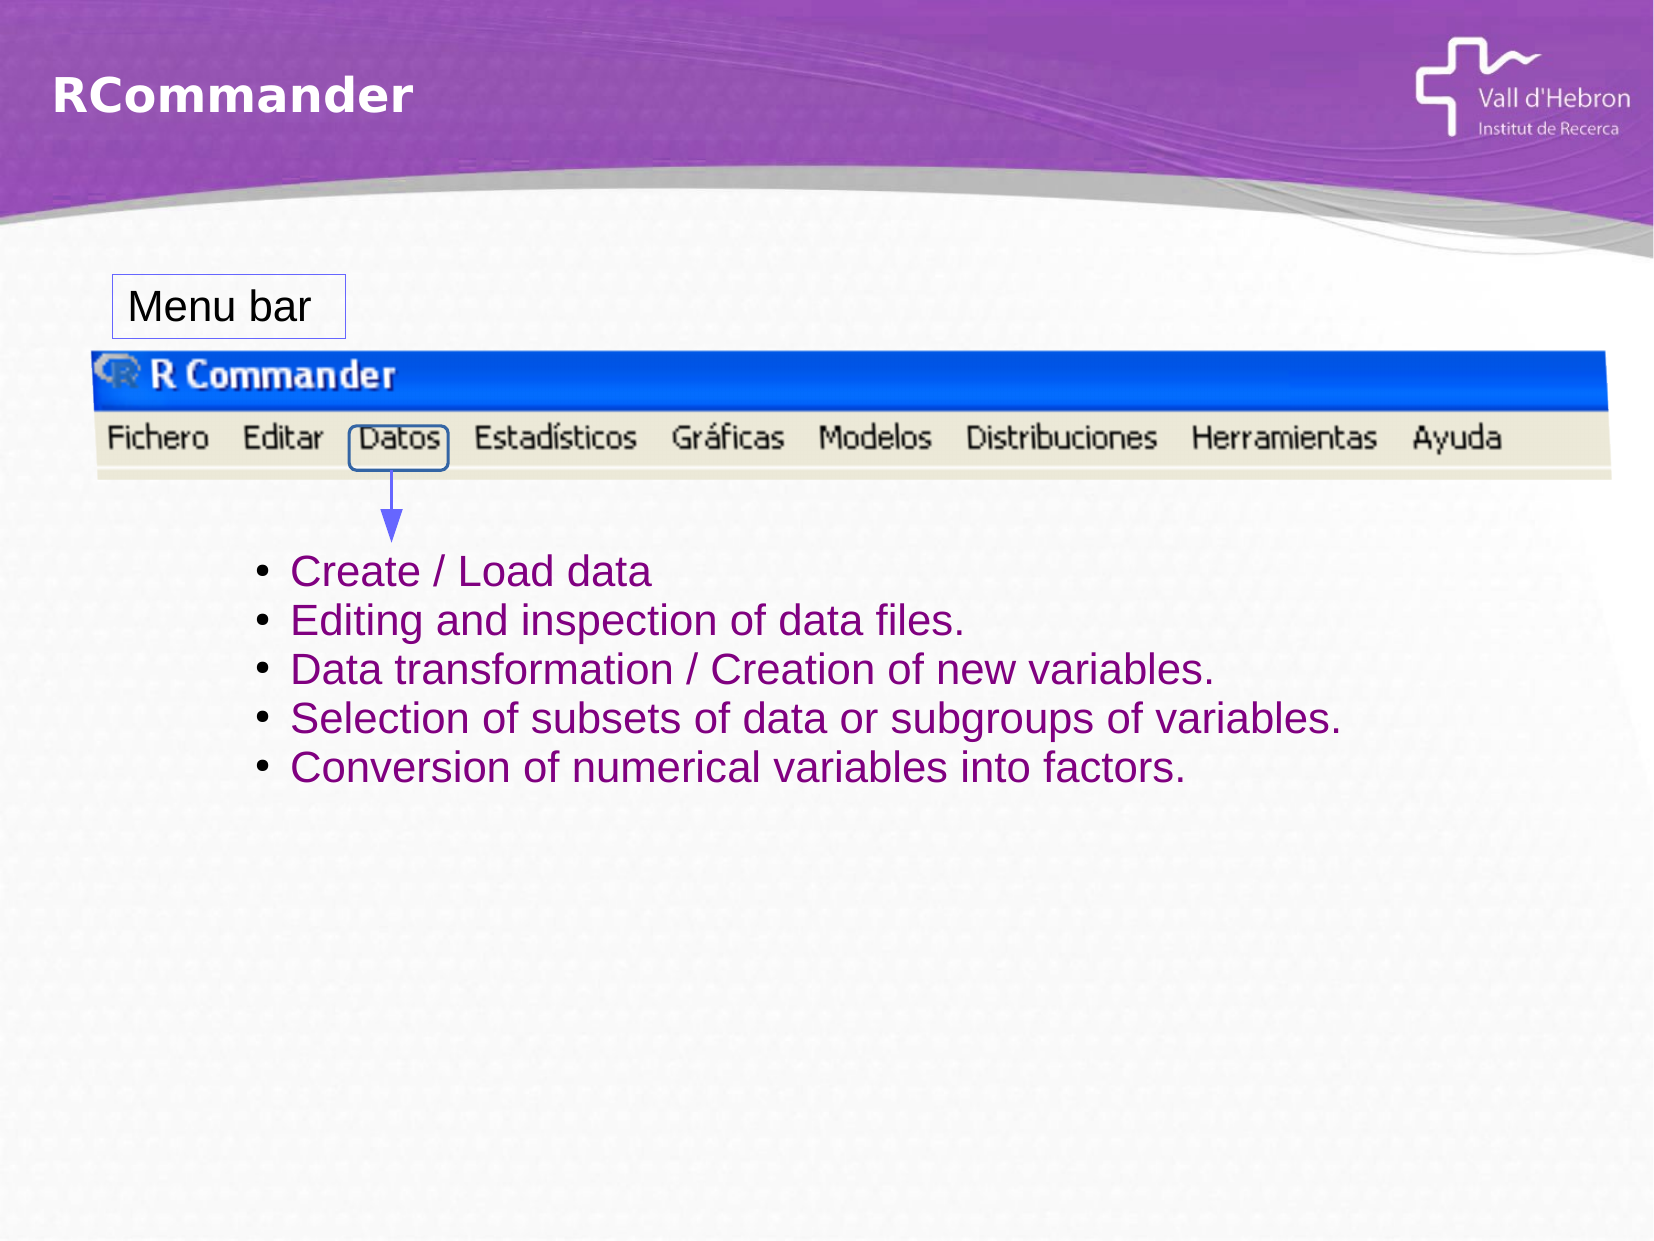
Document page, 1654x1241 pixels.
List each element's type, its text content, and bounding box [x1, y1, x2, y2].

text_box RCommander [51, 67, 739, 134]
text_box Menu bar [112, 274, 346, 339]
text_box Create / Load data Editing and inspection of data files. Data transformation / Creation of new variables. Selection of subsets of data or subgroups of variables. Conversion of numerical variables into factors. [240, 540, 1366, 826]
picture [0, 0, 1654, 1241]
